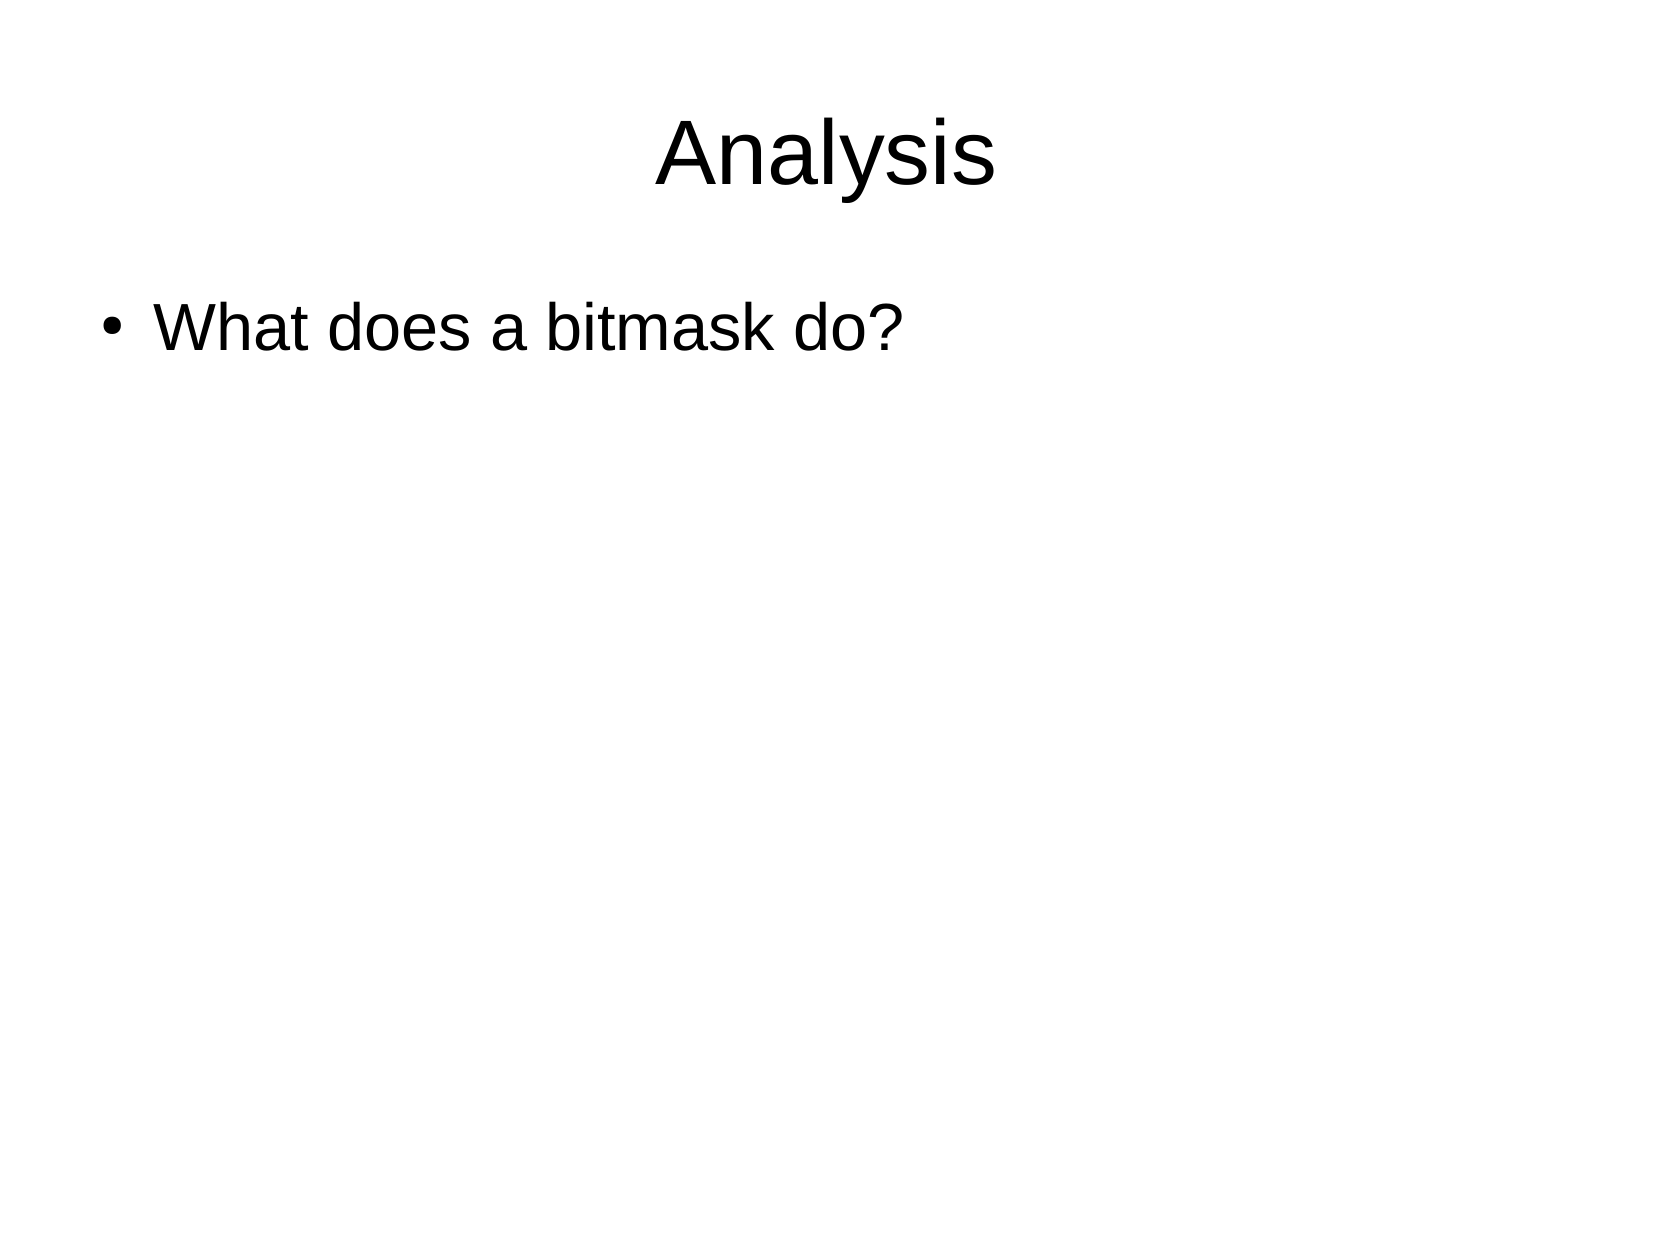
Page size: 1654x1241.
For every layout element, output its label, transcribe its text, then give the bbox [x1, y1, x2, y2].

list What does a bitmask do? [82, 290, 1571, 1010]
title Analysis [82, 49, 1571, 257]
